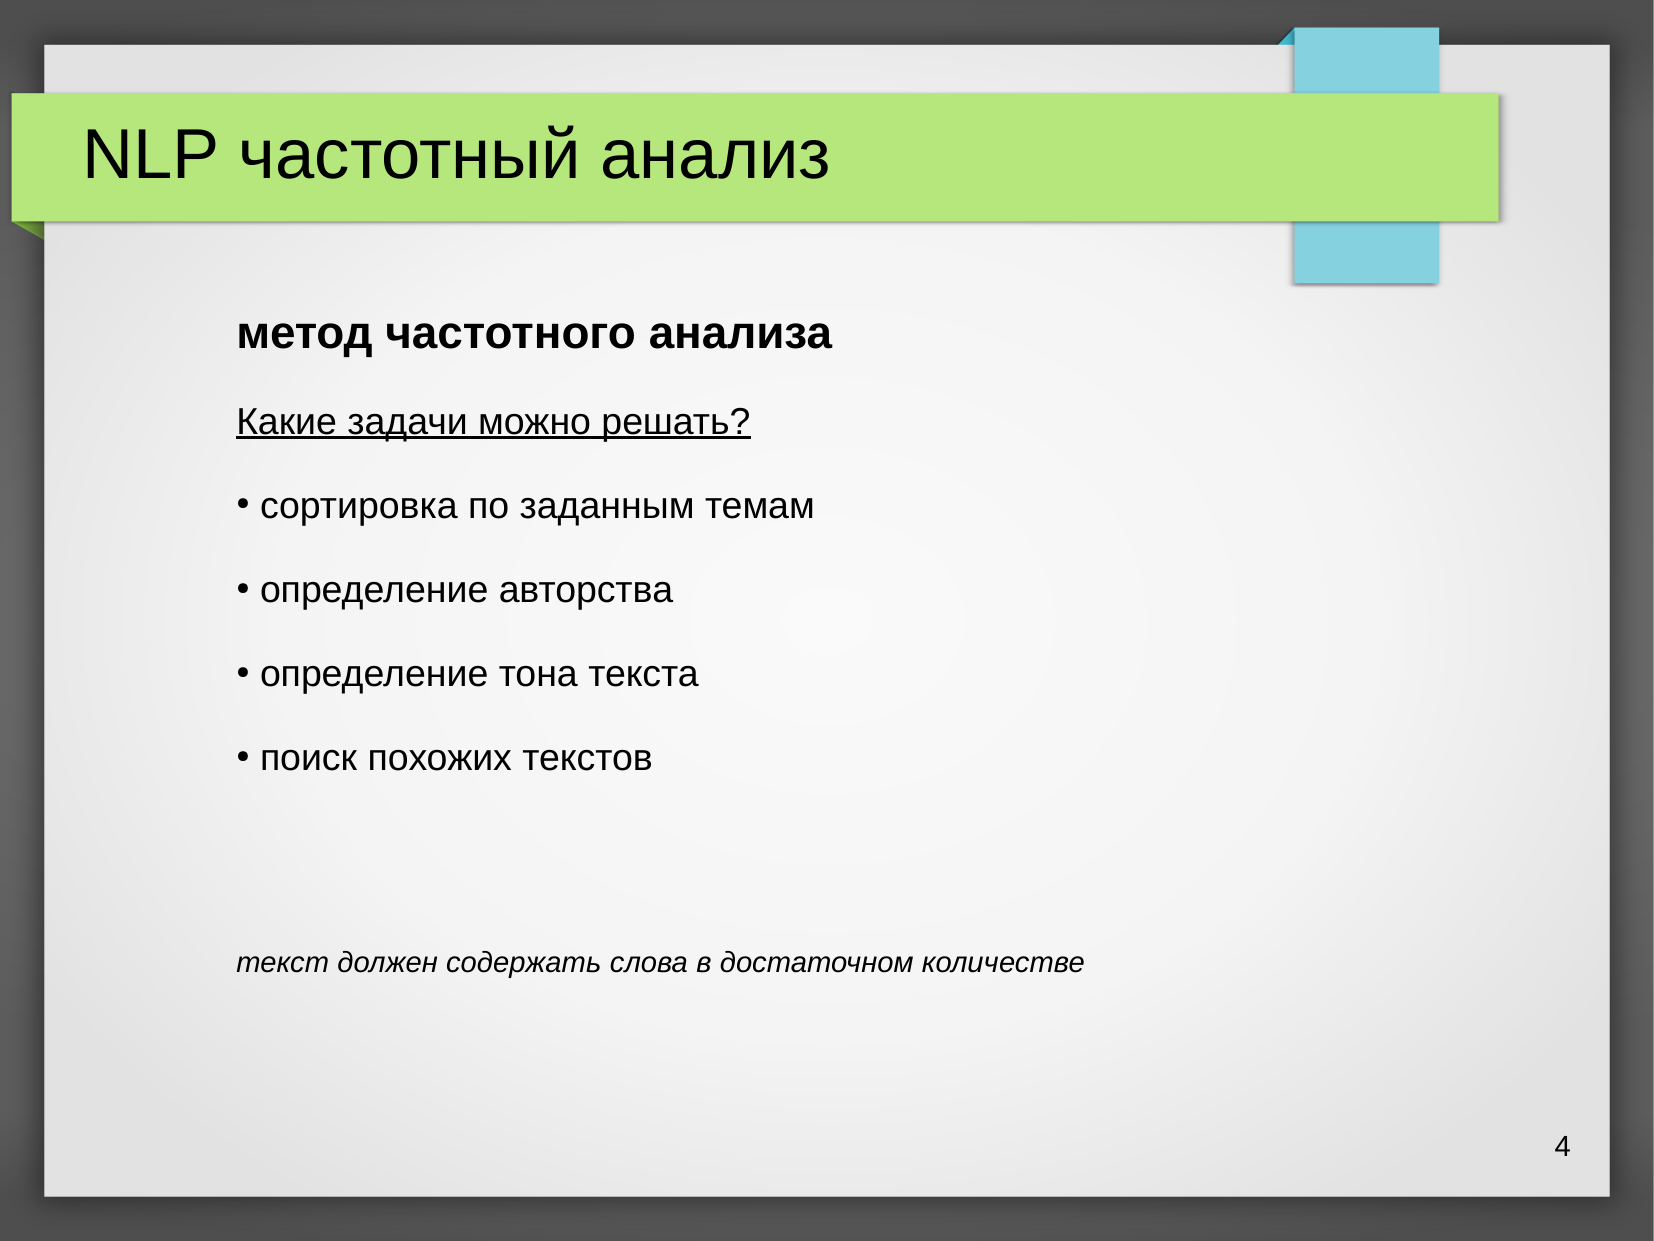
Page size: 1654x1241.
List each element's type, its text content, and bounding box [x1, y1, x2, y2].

title NLP частотный анализ [82, 114, 1406, 194]
text_box метод частотного анализа Какие задачи можно решать? сортировка по заданным темам определение авторства определение тона текста поиск похожих текстов текст должен содержать слова в достаточном количестве [236, 307, 1123, 1063]
picture [0, 0, 1654, 1241]
